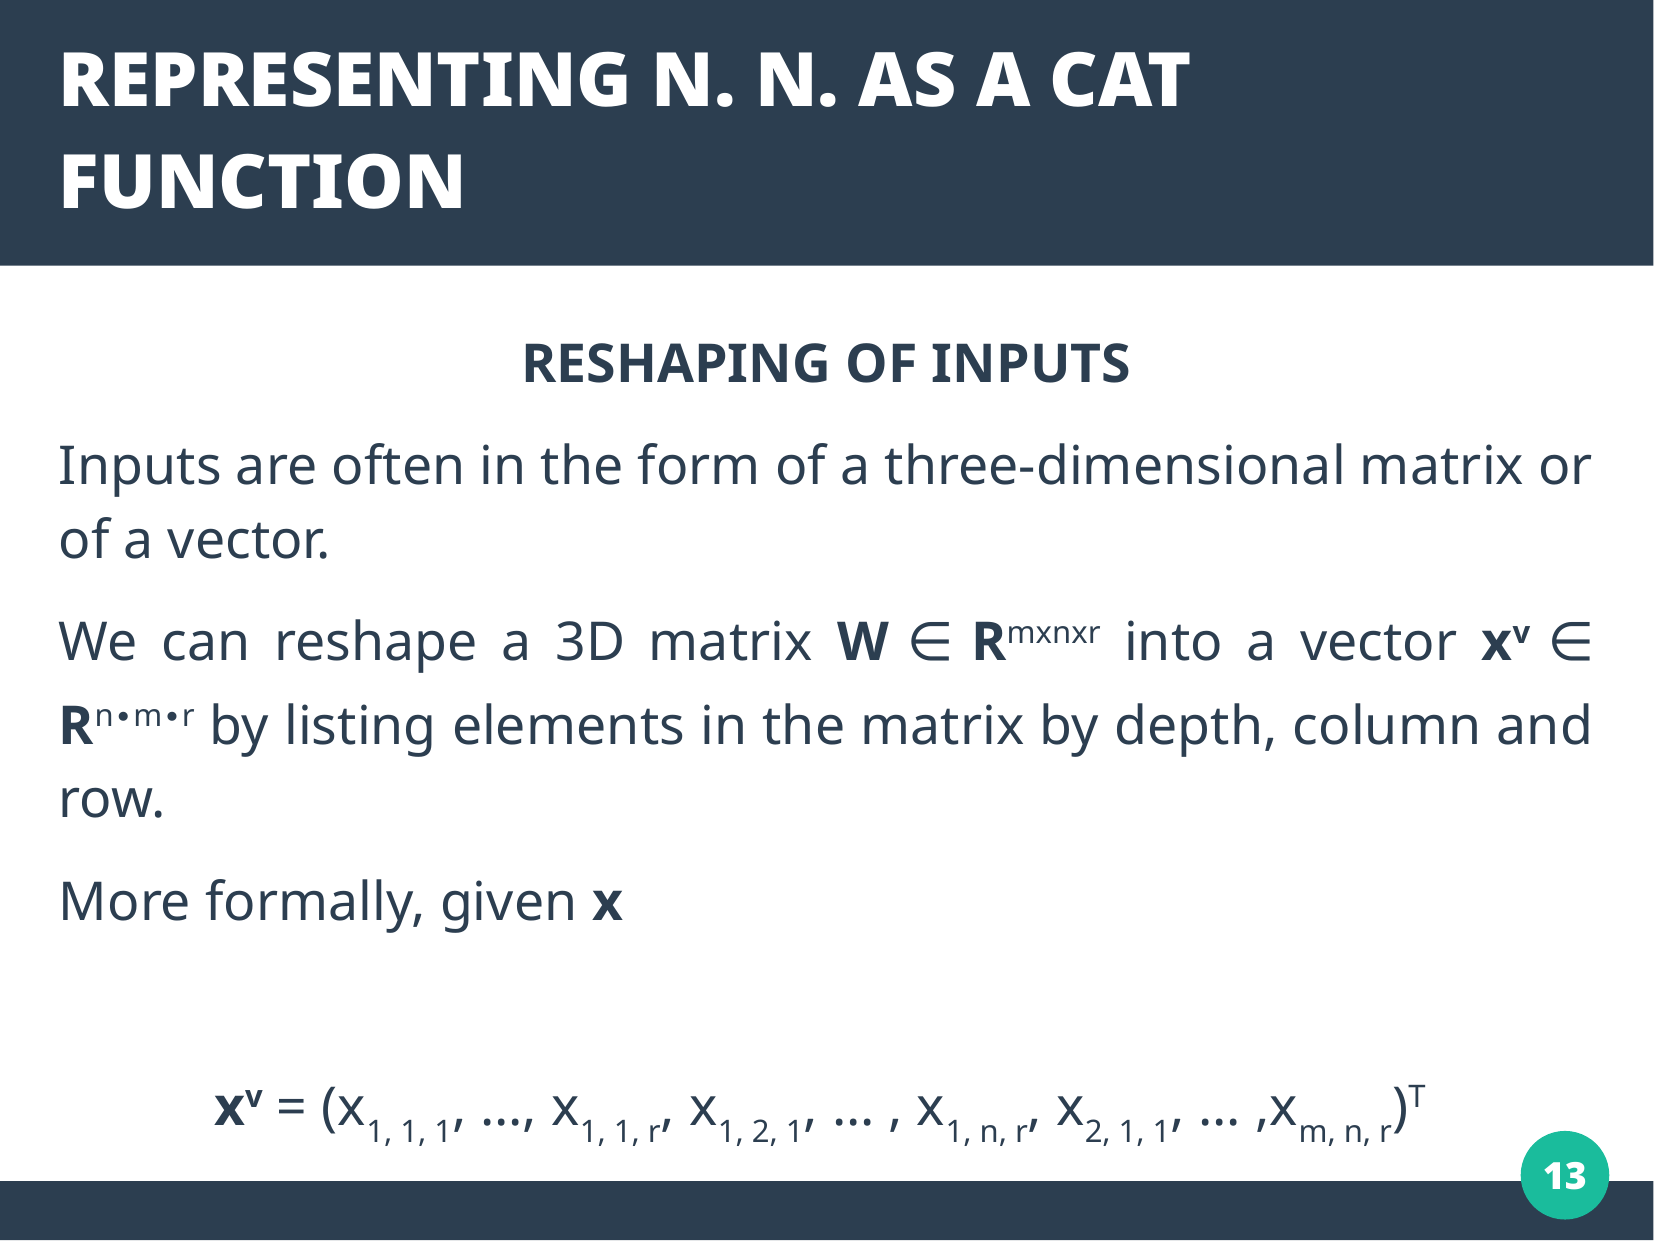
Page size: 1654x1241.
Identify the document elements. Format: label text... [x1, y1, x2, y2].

title REPRESENTING N. N. AS A CAT FUNCTION [59, 49, 1595, 207]
list RESHAPING OF INPUTS Inputs are often in the form of a three-dimensional matrix or of a vector. We can reshape a 3D matrix W ∈ Rmxnxr into a vector xv ∈ Rn∙m∙r by listing elements in the matrix by depth, column and row. More formally, given x xv = (x1, 1, 1, …, x1, 1, r, x1, 2, 1, … , x1, n, r, x2, 1, 1, … ,xm, n, r)T [59, 324, 1595, 1152]
